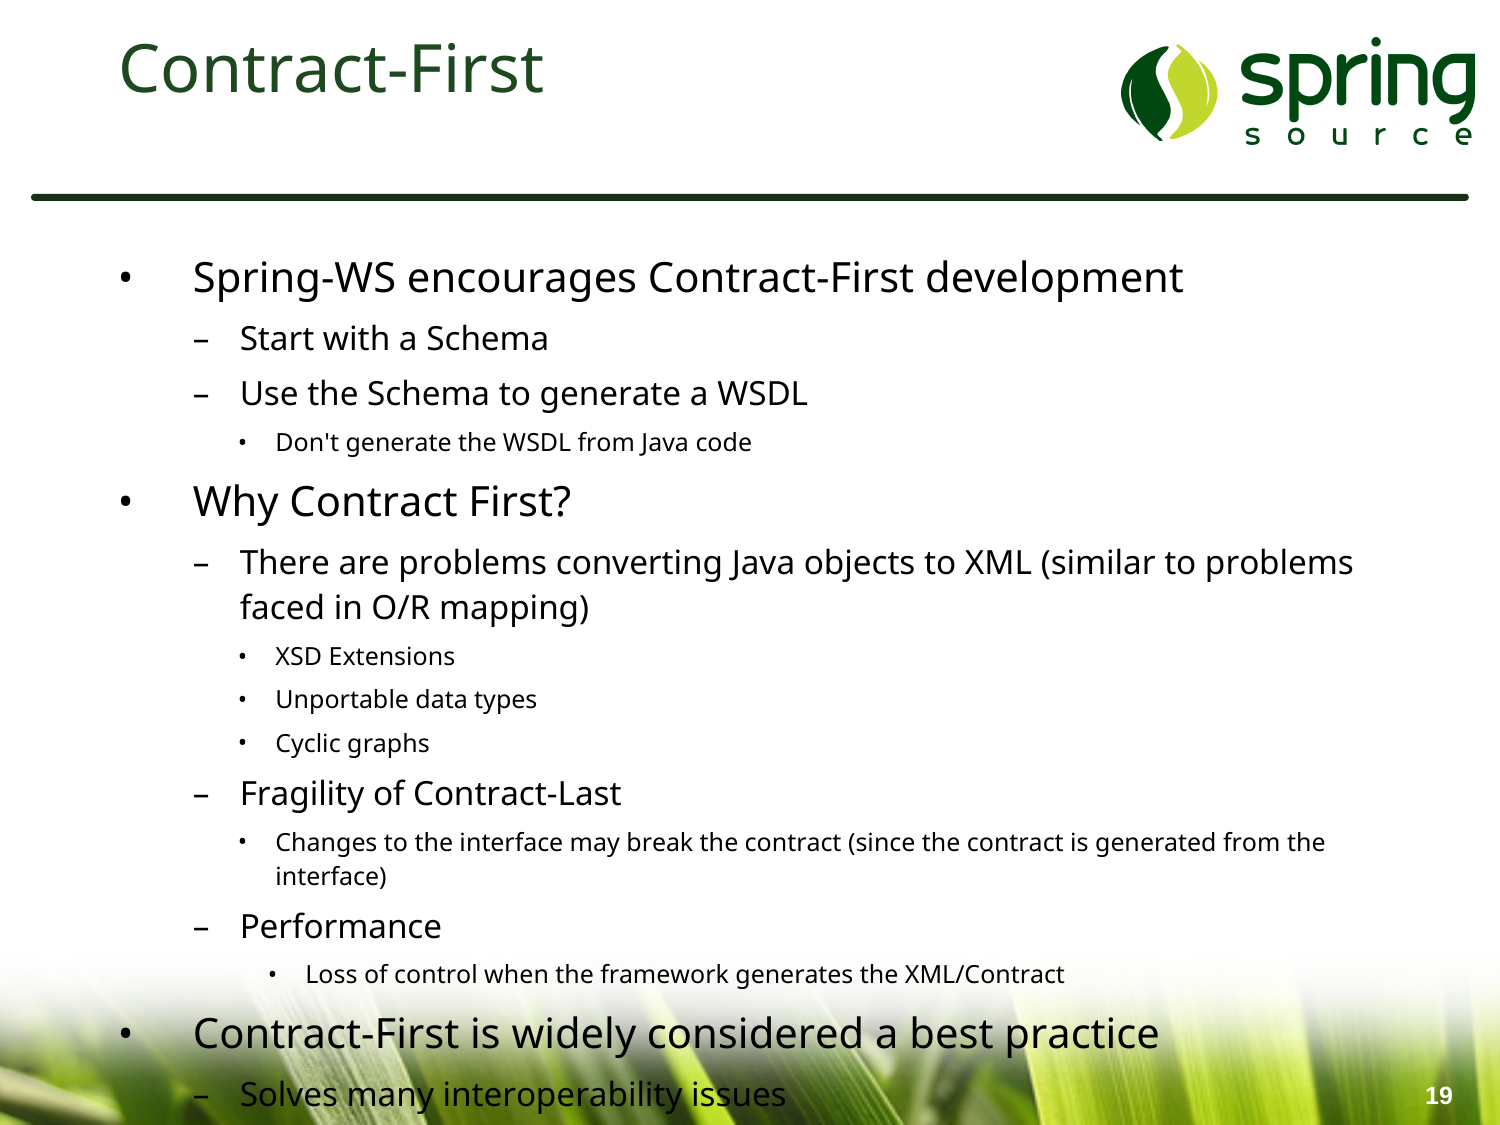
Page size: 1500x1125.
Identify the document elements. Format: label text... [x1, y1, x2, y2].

title Contract-First [103, 13, 1136, 177]
picture [1136, 37, 1475, 145]
picture [0, 944, 1500, 1125]
list Spring-WS encourages Contract-First development Start with a Schema Use the Schema to generate a WSDL Don't generate the WSDL from Java code Why Contract First? There are problems converting Java objects to XML (similar to problems faced in O/R mapping) XSD Extensions Unportable data types Cyclic graphs Fragility of Contract-Last Changes to the interface may break the contract (since the contract is generated from the interface) Performance Loss of control when the framework generates the XML/Contract Contract-First is widely considered a best practice Solves many interoperability issues [103, 239, 1394, 1046]
